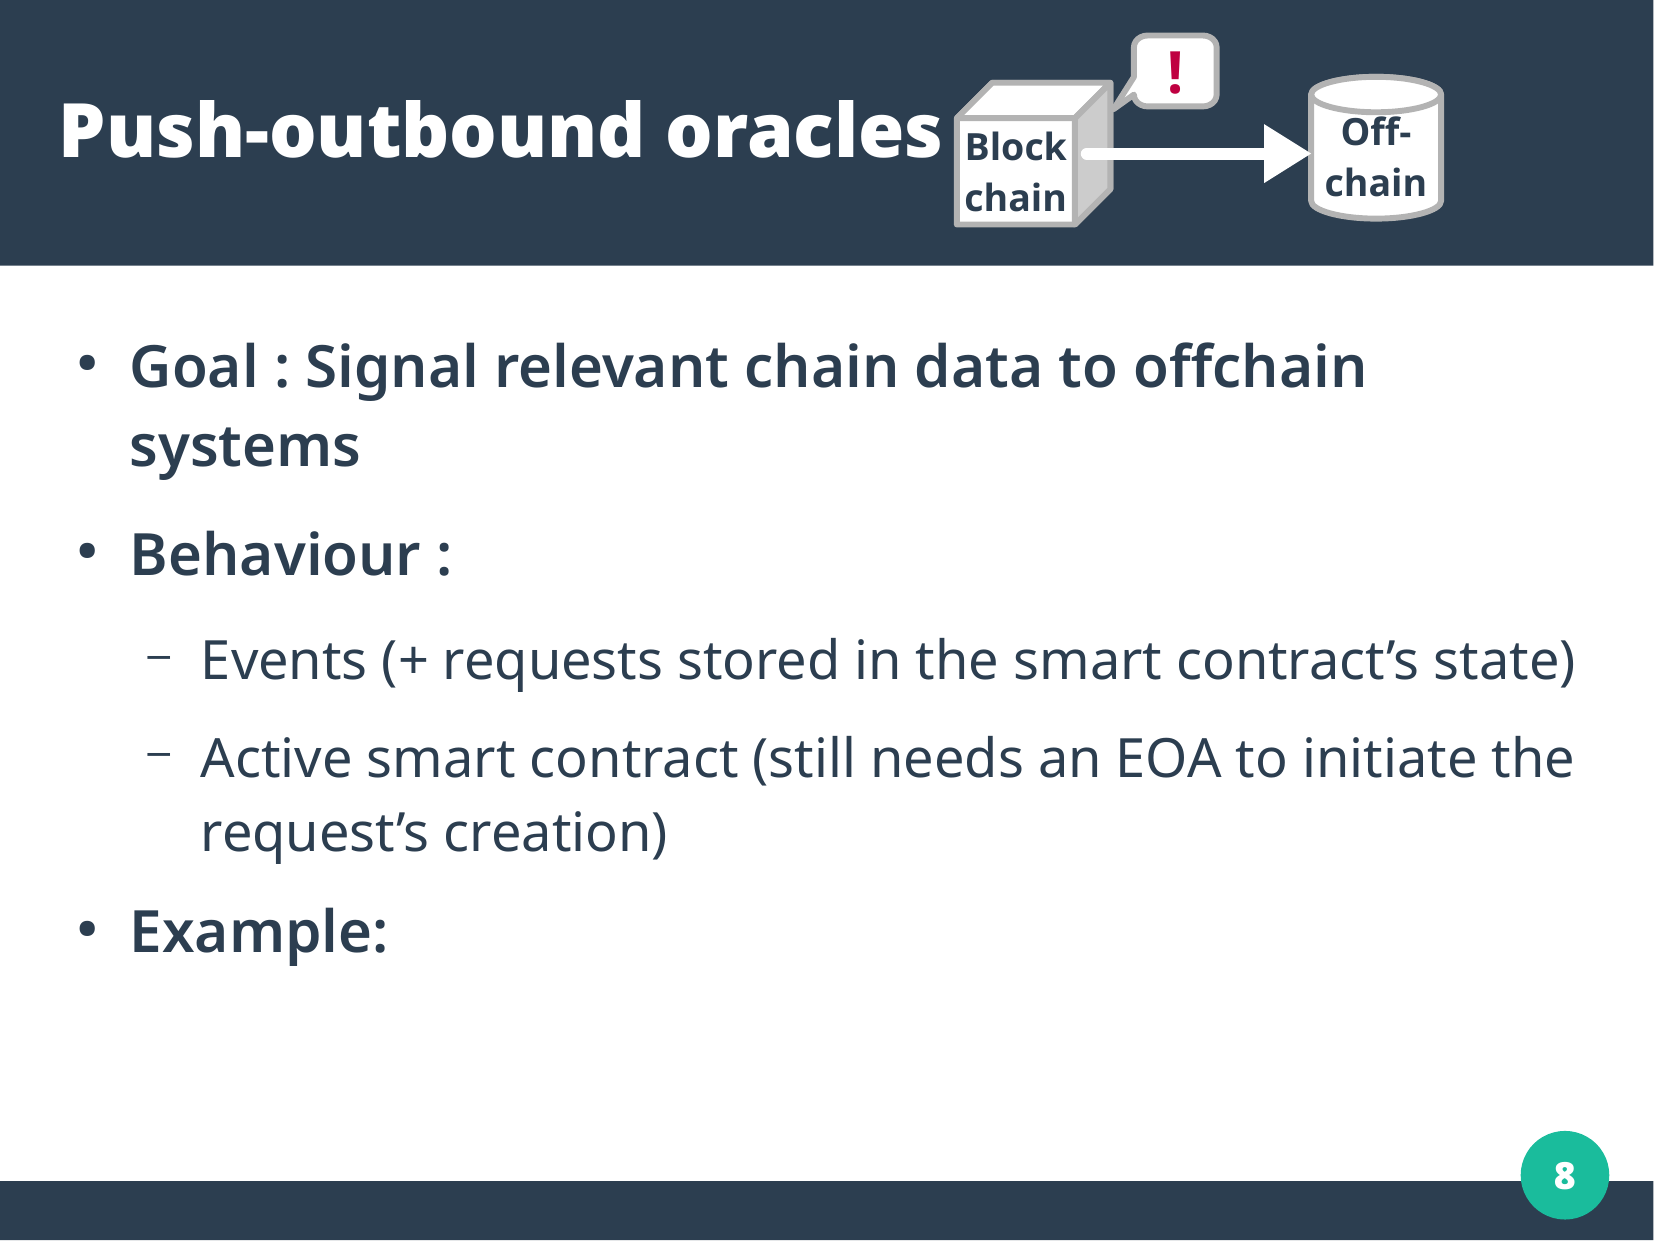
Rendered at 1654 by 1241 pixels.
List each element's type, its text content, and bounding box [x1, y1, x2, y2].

text_box Block chain [956, 119, 1074, 225]
title Push-outbound oracles [1094, 155, 1314, 207]
text_box Off- chain [1311, 95, 1442, 219]
text_box ! [1113, 35, 1217, 110]
title Push-outbound oracles [59, 49, 1595, 207]
list Goal : Signal relevant chain data to offchain systems Behaviour : Events (+ requests stored in the smart contract’s state) Active smart contract (still needs an EOA to initiate the request’s creation) Example: [59, 324, 1595, 1152]
